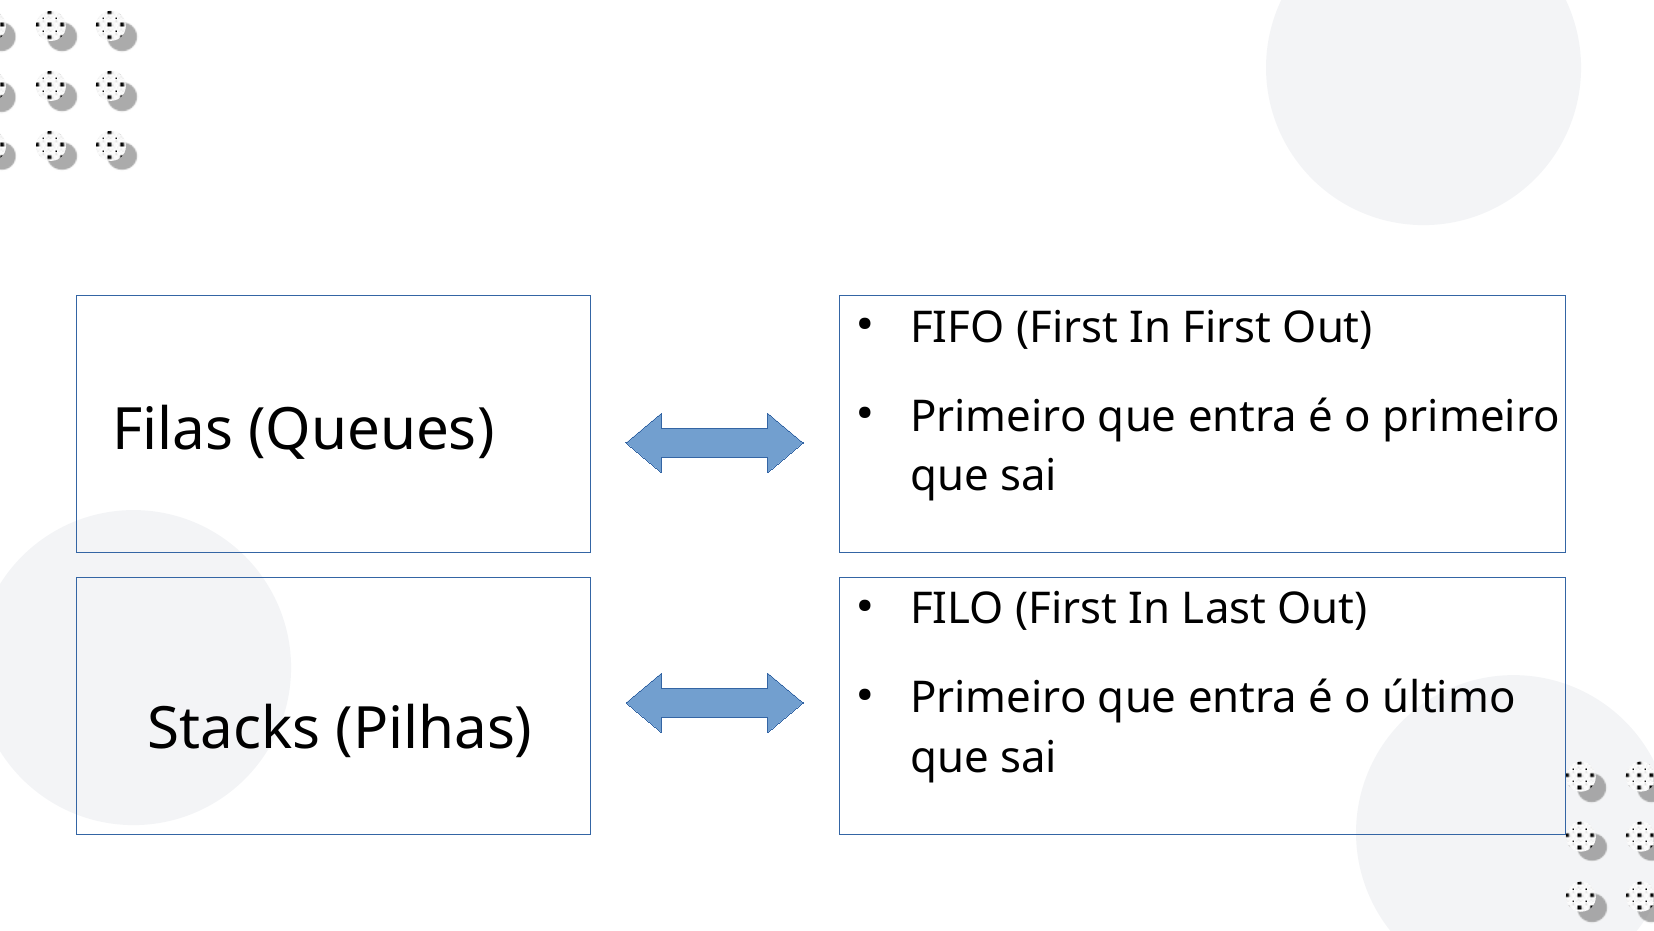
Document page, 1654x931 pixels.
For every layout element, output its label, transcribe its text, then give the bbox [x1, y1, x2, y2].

picture [1565, 821, 1596, 852]
picture [35, 70, 66, 101]
picture [1625, 821, 1654, 852]
picture [95, 10, 126, 41]
picture [95, 130, 127, 161]
list FIFO (First In First Out) Primeiro que entra é o primeiro que sai [839, 295, 1566, 553]
picture [0, 13, 6, 38]
picture [1625, 881, 1654, 912]
picture [0, 133, 7, 159]
picture [35, 130, 67, 161]
picture [1625, 761, 1654, 792]
picture [35, 10, 66, 41]
list Stacks (Pilhas) [76, 577, 591, 835]
text_box [625, 413, 804, 473]
picture [1566, 761, 1596, 792]
picture [0, 74, 6, 99]
list FILO (First In Last Out) Primeiro que entra é o último que sai [839, 577, 1566, 835]
text_box [626, 673, 804, 733]
picture [1565, 881, 1596, 912]
list Filas (Queues) [76, 295, 591, 553]
picture [95, 70, 126, 101]
